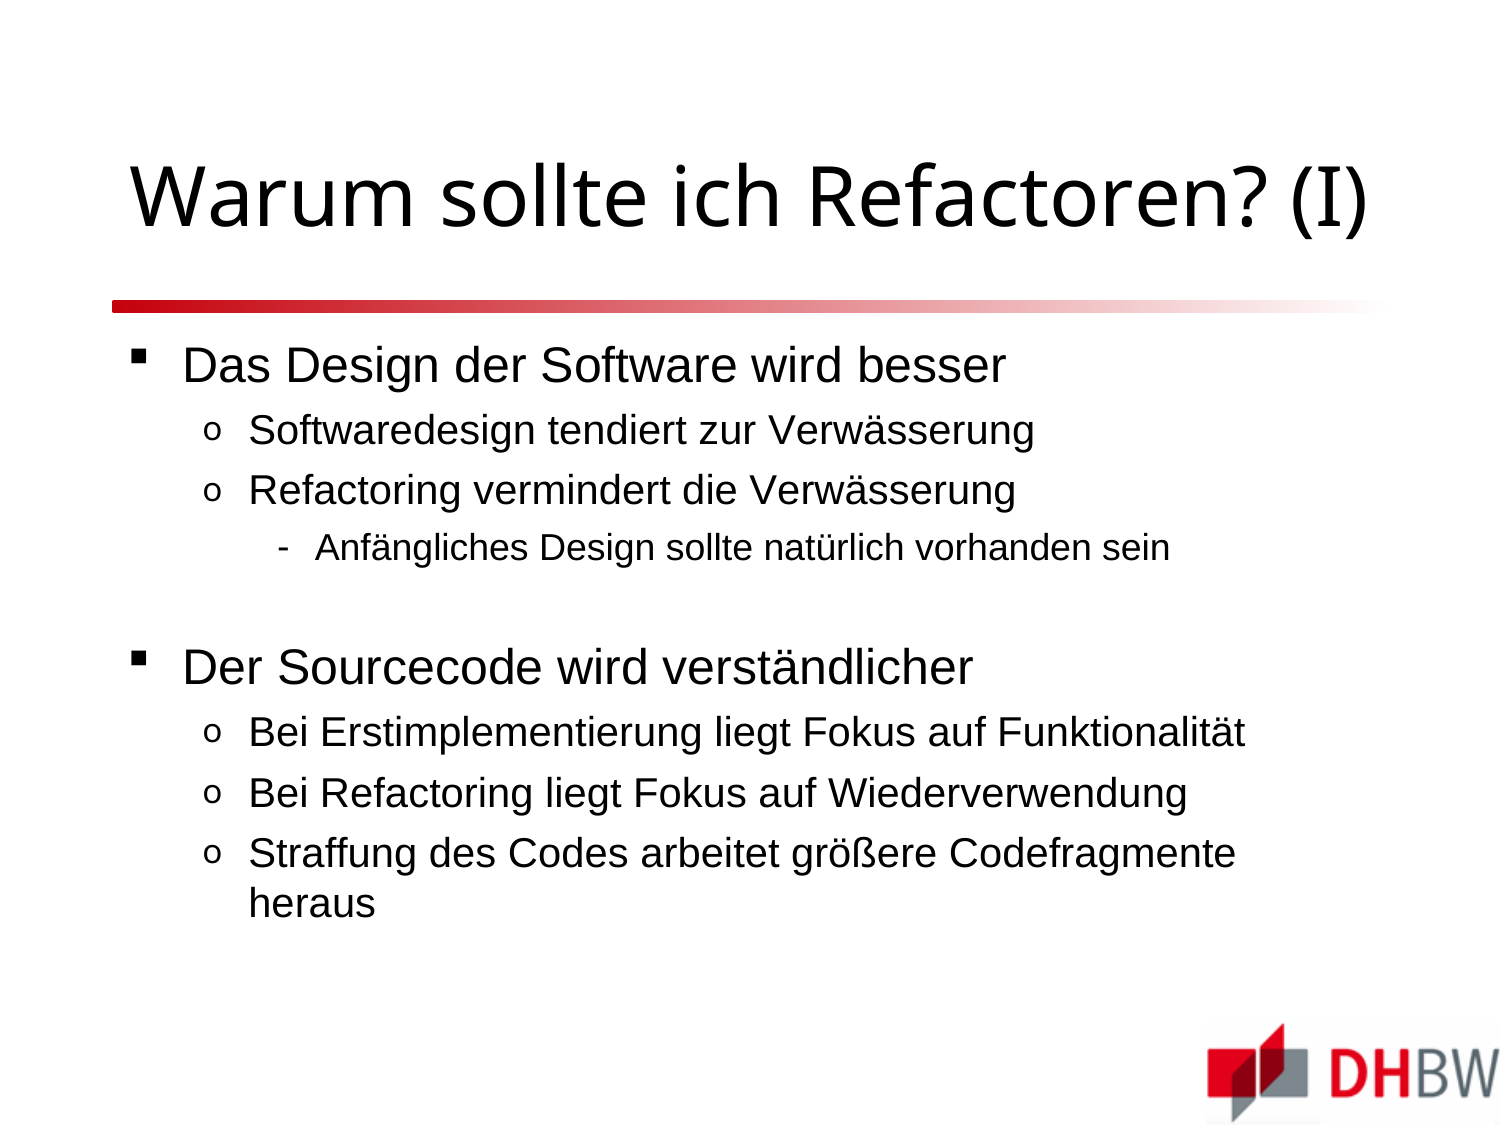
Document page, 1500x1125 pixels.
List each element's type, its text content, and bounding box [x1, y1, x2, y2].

picture [1206, 1021, 1500, 1125]
title Warum sollte ich Refactoren? (I) [112, 85, 1388, 302]
list Das Design der Software wird besser Softwaredesign tendiert zur Verwässerung Refactoring vermindert die Verwässerung Anfängliches Design sollte natürlich vorhanden sein Der Sourcecode wird verständlicher Bei Erstimplementierung liegt Fokus auf Funktionalität Bei Refactoring liegt Fokus auf Wiederverwendung Straffung des Codes arbeitet größere Codefragmente heraus [112, 324, 1388, 1051]
